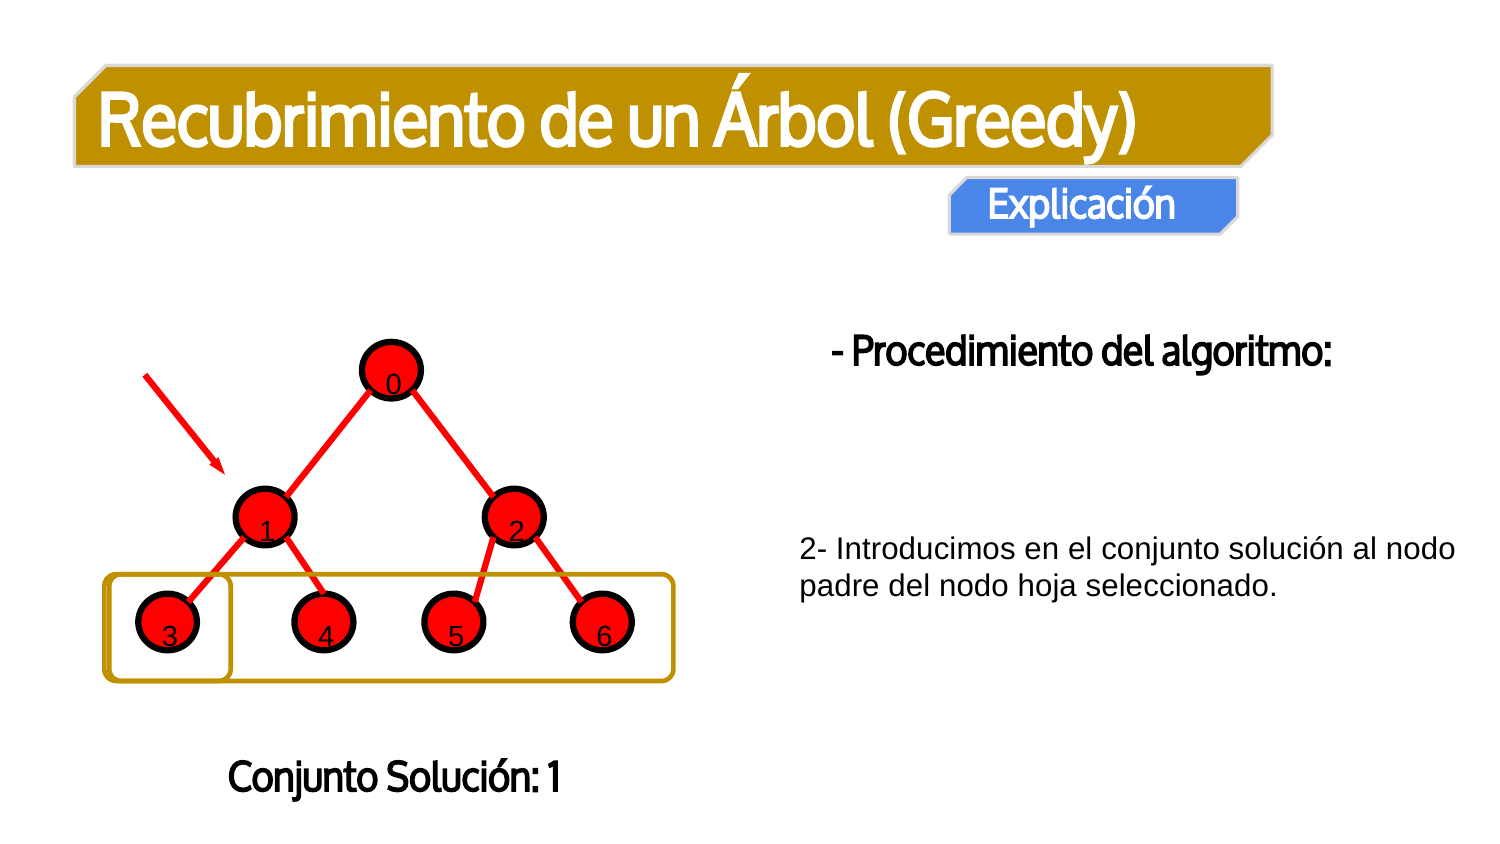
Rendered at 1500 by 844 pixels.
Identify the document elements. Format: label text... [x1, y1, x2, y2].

text_box [488, 758, 510, 793]
text_box [324, 761, 357, 793]
text_box [432, 760, 461, 793]
text_box 4 [294, 593, 354, 651]
text_box [511, 767, 530, 792]
text_box 2 [484, 488, 544, 546]
text_box 1 [235, 488, 295, 546]
text_box [252, 767, 294, 793]
text_box [296, 760, 302, 767]
text_box 2- Introducimos en el conjunto solución al nodo padre del nodo hoja seleccionado. [784, 319, 1481, 812]
text_box [462, 767, 480, 793]
text_box 6 [572, 593, 632, 651]
text_box [532, 786, 539, 793]
text_box [387, 759, 431, 793]
text_box 5 [424, 593, 484, 651]
text_box 0 [361, 341, 421, 399]
text_box [532, 767, 539, 775]
text_box [949, 177, 1238, 235]
text_box [357, 767, 378, 793]
text_box [228, 759, 253, 793]
text_box 3 [138, 593, 197, 651]
text_box [481, 760, 487, 767]
text_box [303, 768, 322, 793]
text_box [481, 768, 487, 792]
text_box [291, 768, 302, 802]
text_box [74, 65, 1273, 167]
text_box [548, 760, 558, 792]
